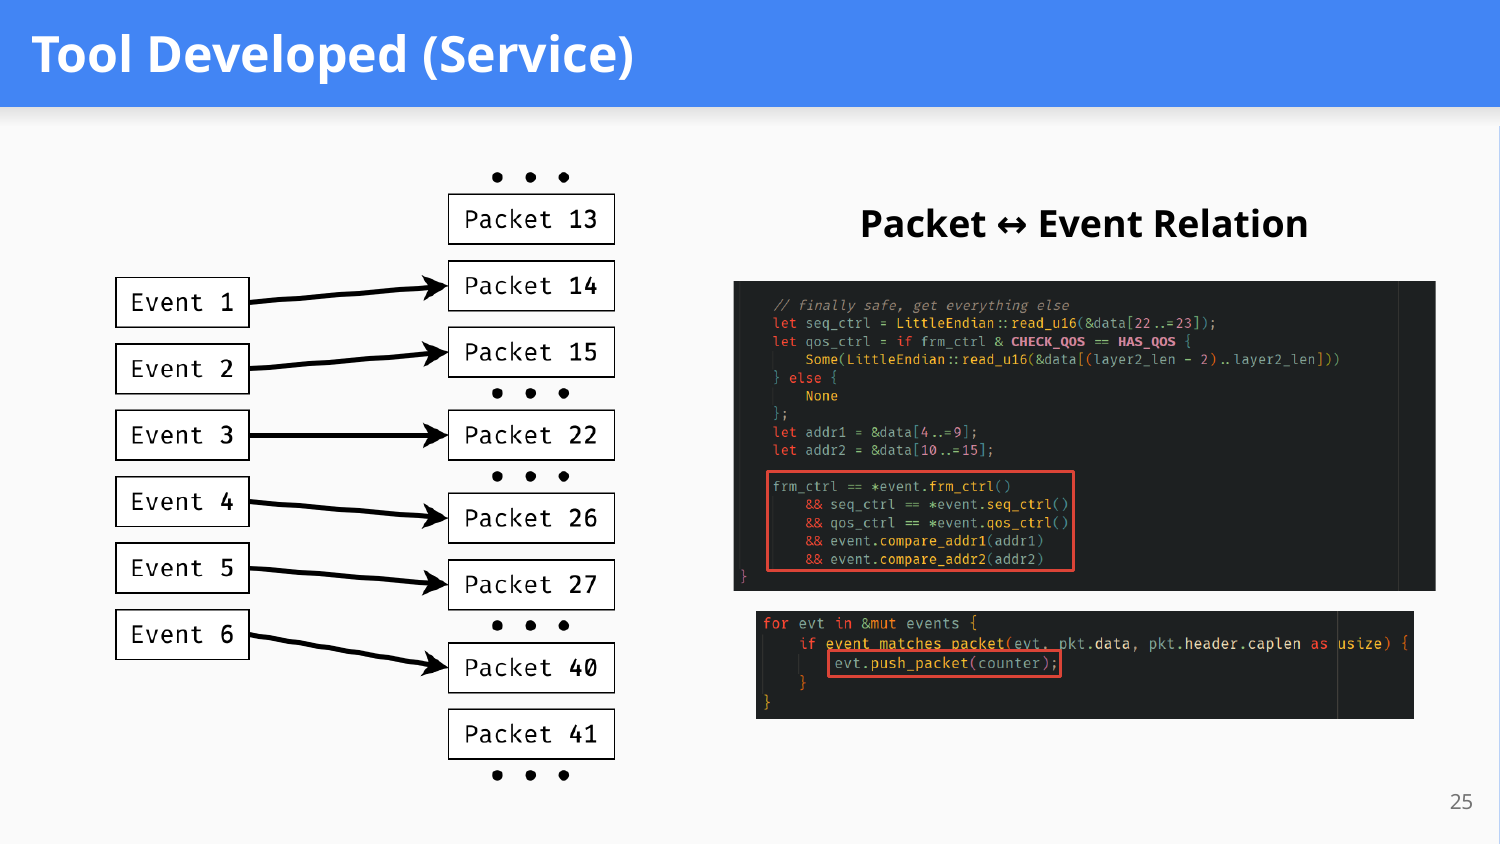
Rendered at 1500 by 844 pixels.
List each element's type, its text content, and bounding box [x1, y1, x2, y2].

picture [756, 611, 1414, 720]
slide_number 29 [1398, 770, 1489, 835]
picture [733, 281, 1436, 591]
picture [115, 145, 615, 806]
text_box Packet ↔ Event Relation [753, 184, 1417, 260]
title Tool Developed (Service) [16, 2, 1464, 102]
